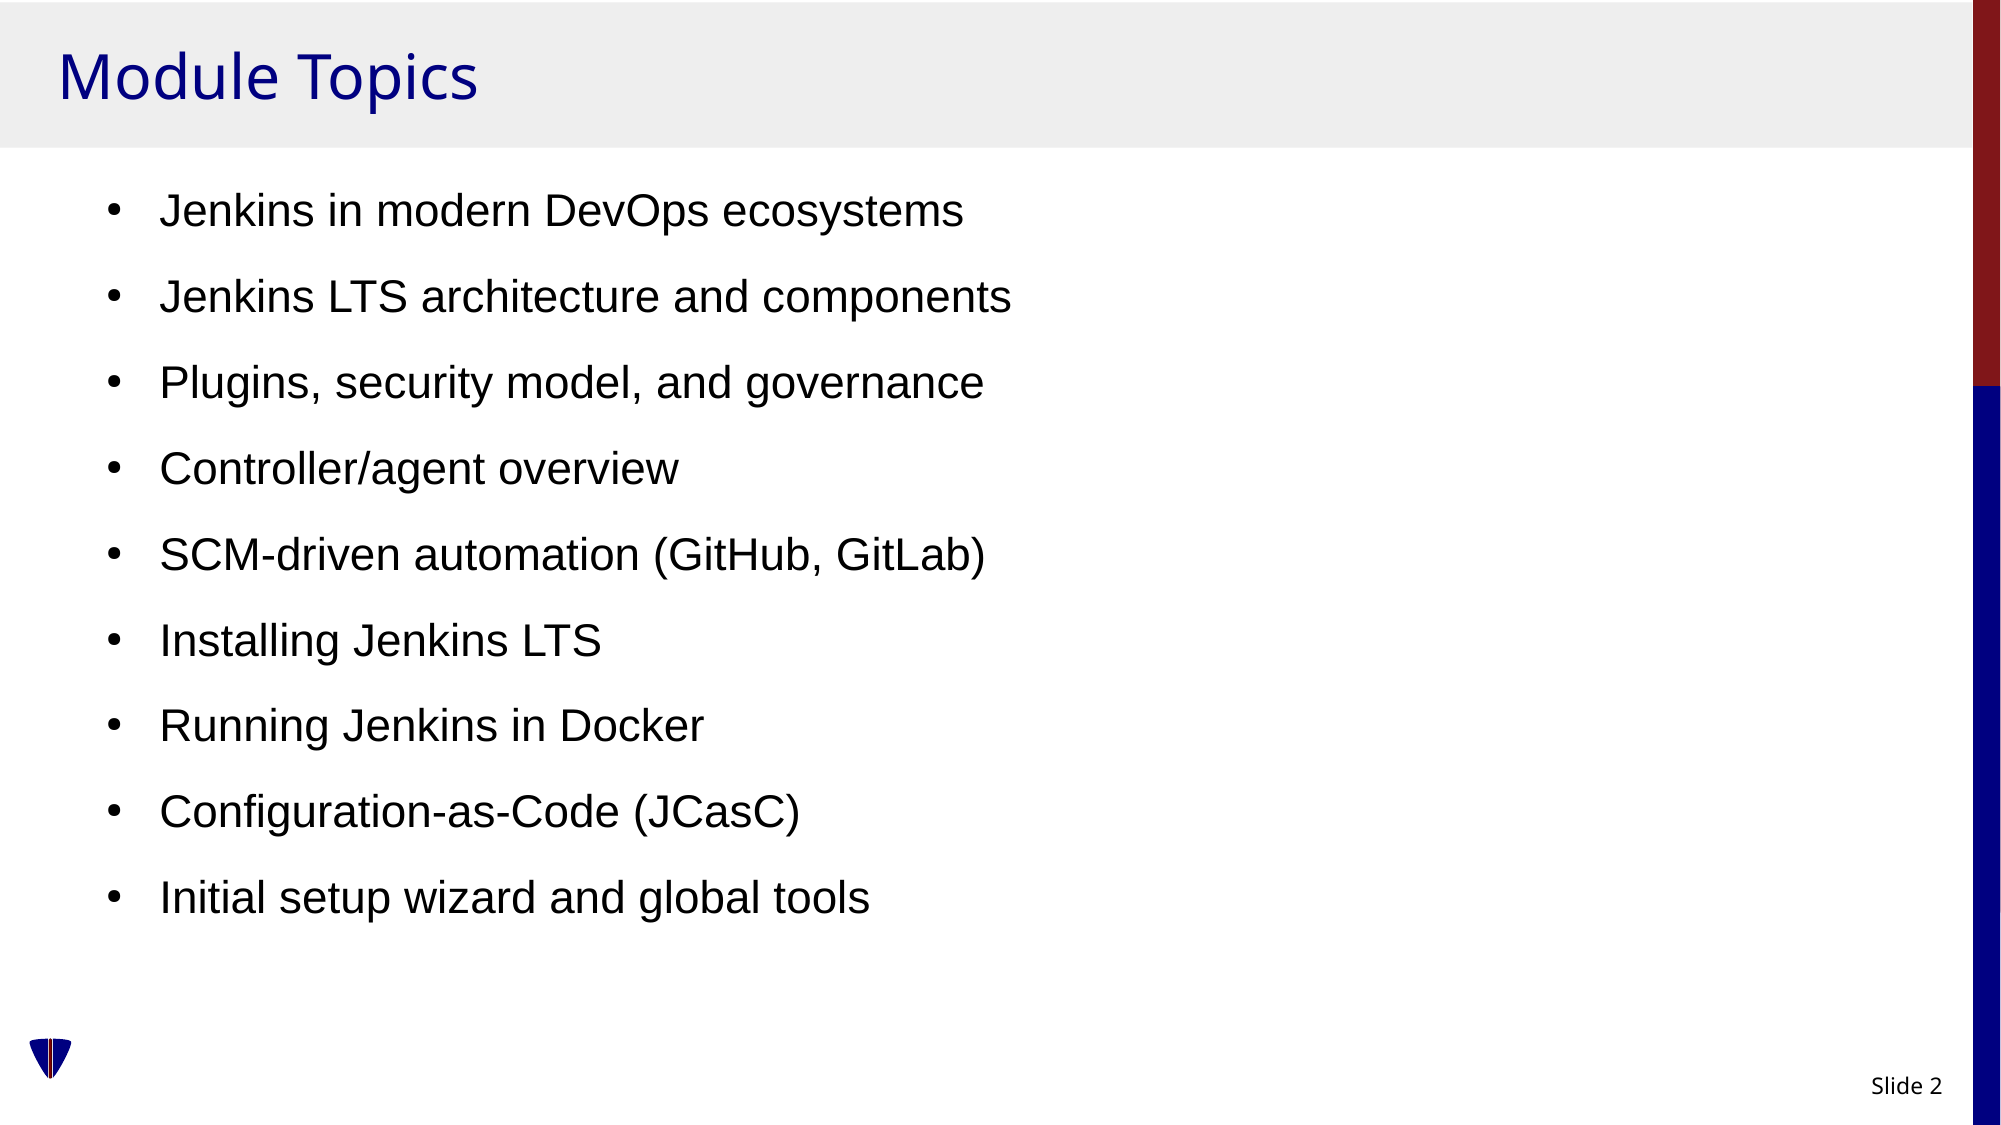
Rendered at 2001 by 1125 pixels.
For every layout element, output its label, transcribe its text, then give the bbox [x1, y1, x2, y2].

list Jenkins in modern DevOps ecosystems Jenkins LTS architecture and components Plugins, security model, and governance Controller/agent overview SCM-driven automation (GitHub, GitLab) Installing Jenkins LTS Running Jenkins in Docker Configuration-as-Code (JCasC) Initial setup wizard and global tools [88, 177, 1873, 1034]
title Module Topics [0, 2, 1973, 148]
